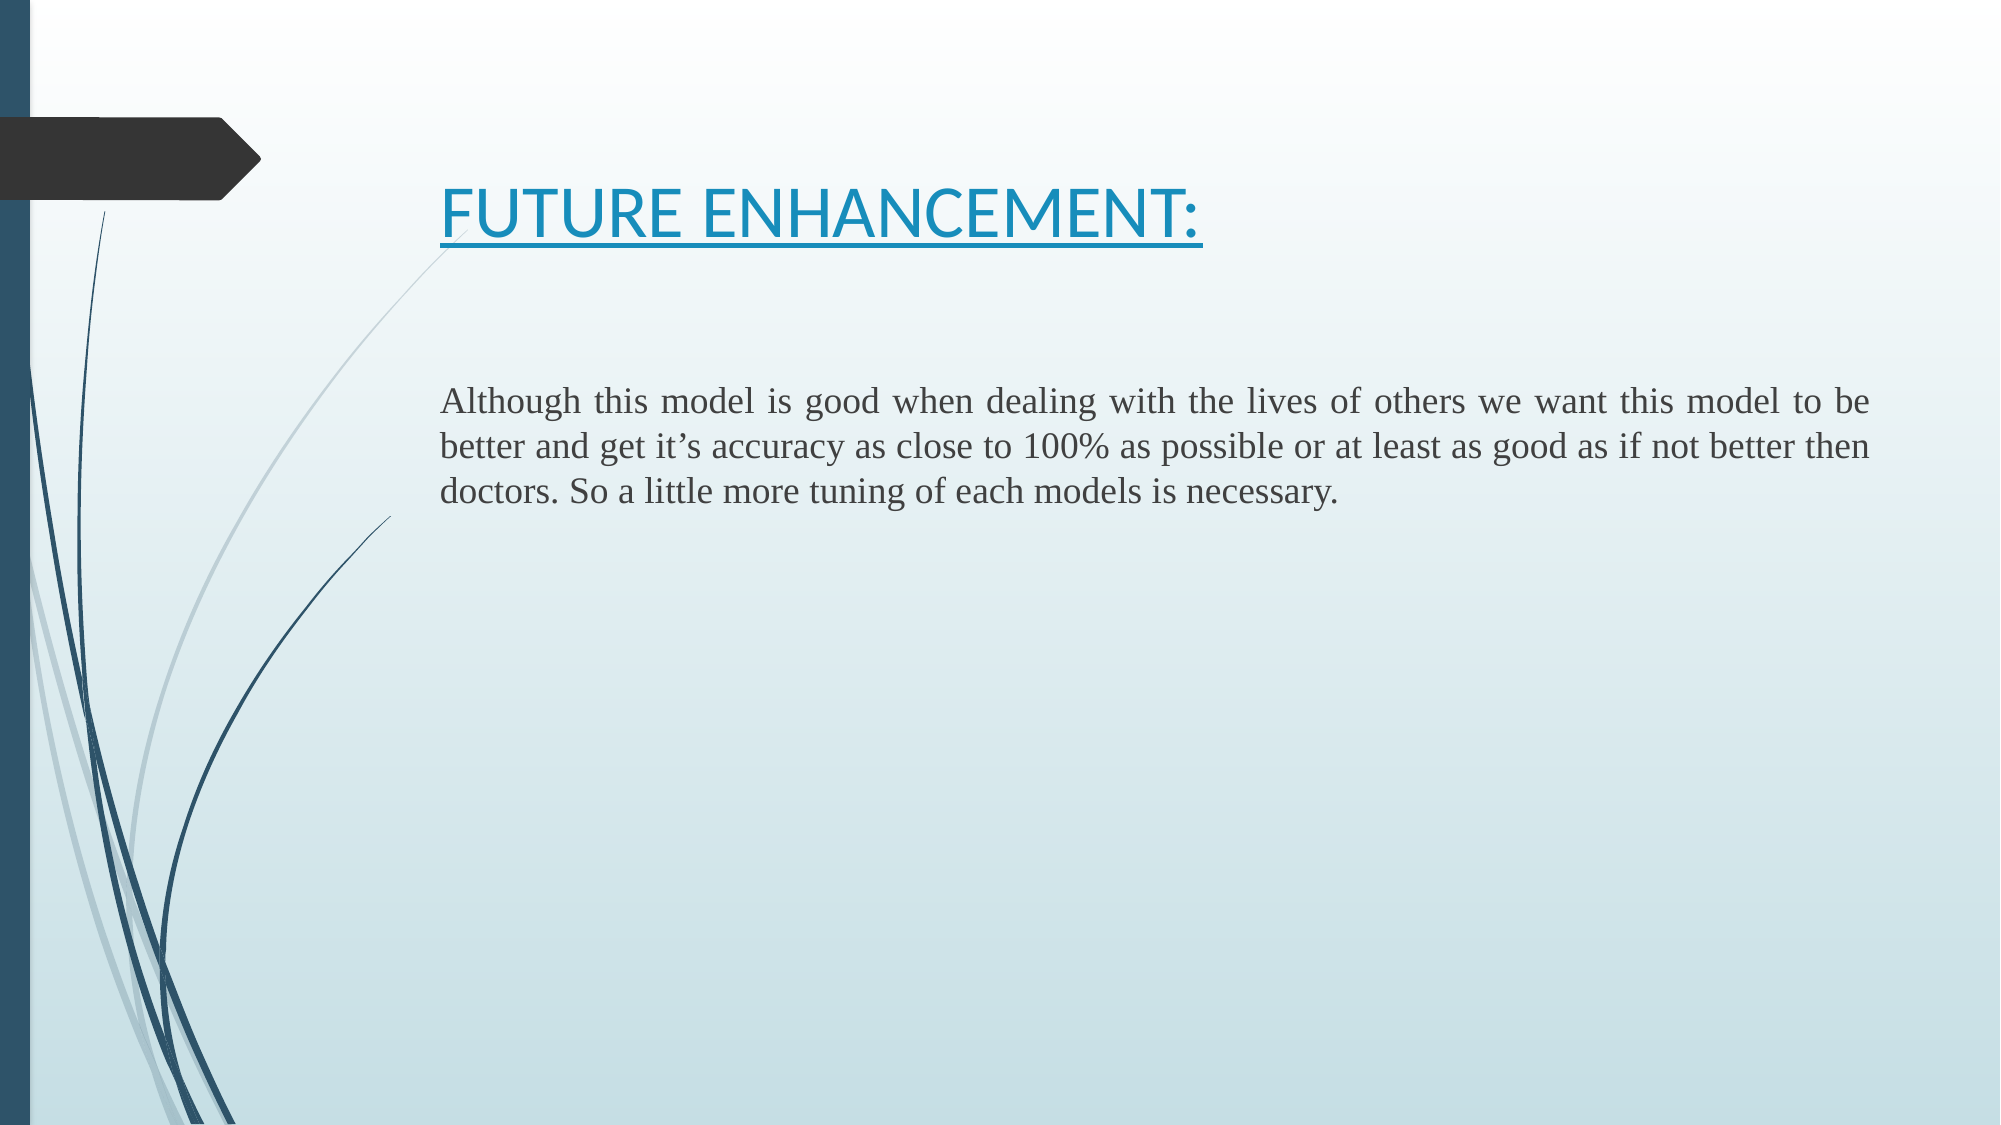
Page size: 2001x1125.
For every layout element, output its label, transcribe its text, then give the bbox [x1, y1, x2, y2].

list Although this model is good when dealing with the lives of others we want this model to be better and get it’s accuracy as close to 100% as possible or at least as good as if not better then doctors. So a little more tuning of each models is necessary. [424, 368, 1888, 988]
title FUTURE ENHANCEMENT: [425, 155, 1888, 366]
